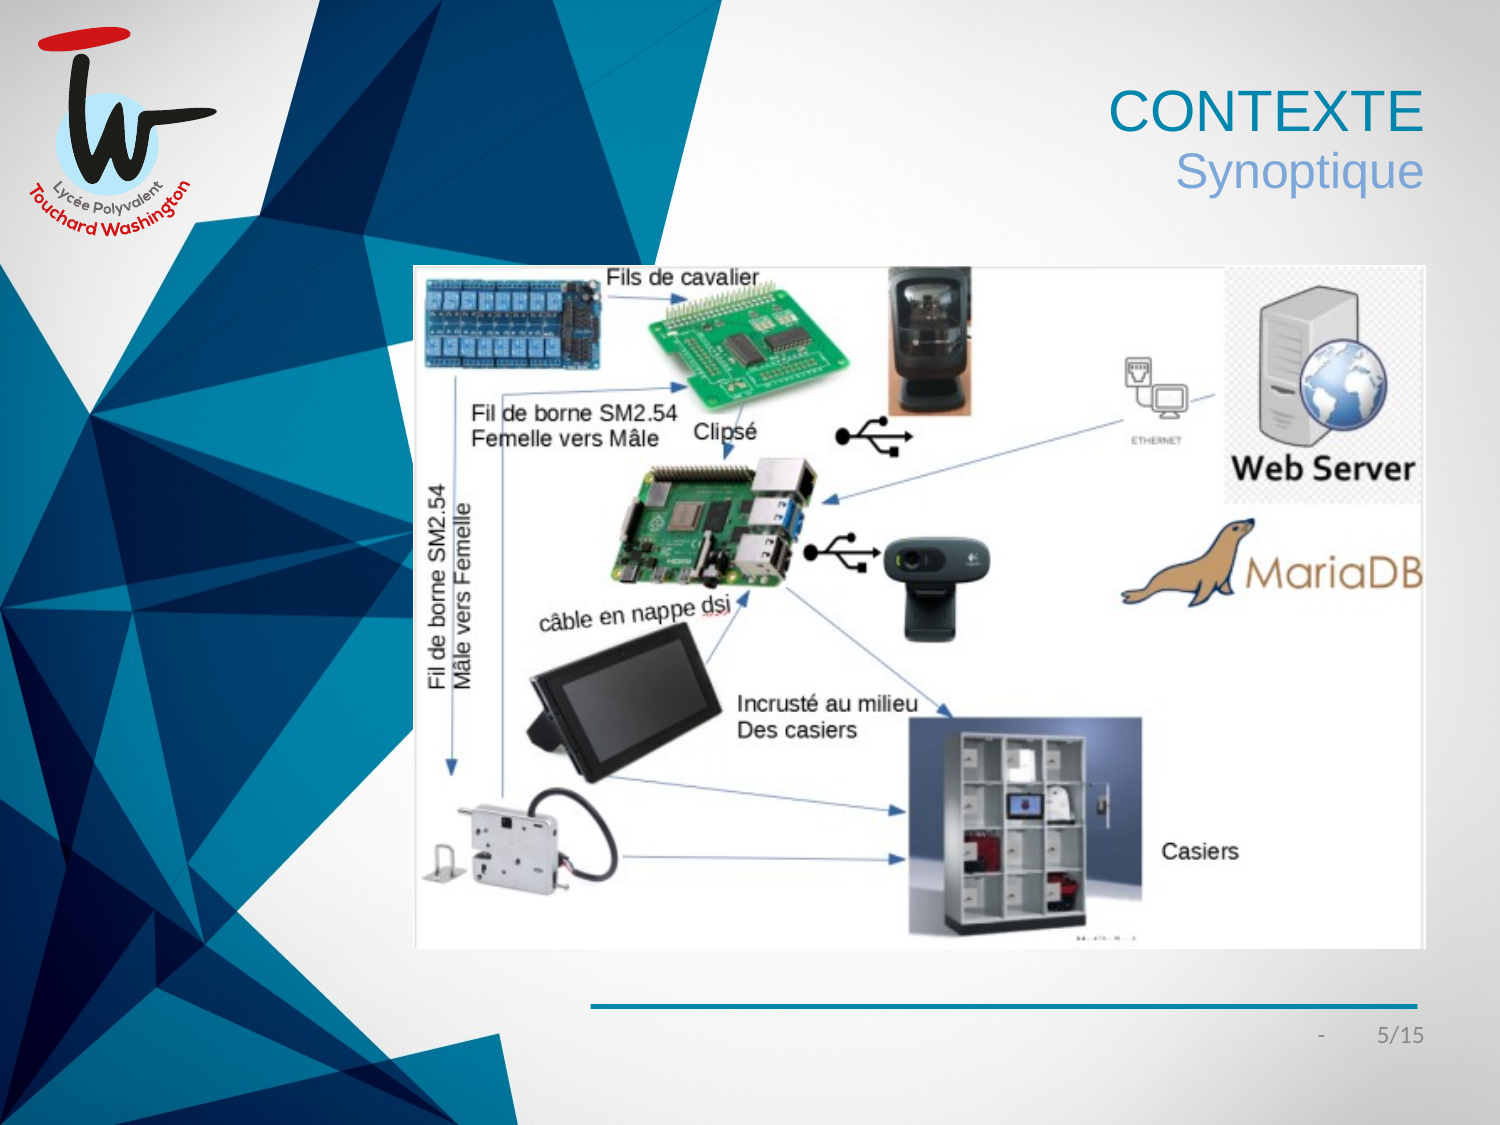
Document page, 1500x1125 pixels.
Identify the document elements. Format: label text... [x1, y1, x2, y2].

title CONTEXTE Synoptique [708, 44, 1425, 233]
picture [0, 0, 1500, 1125]
